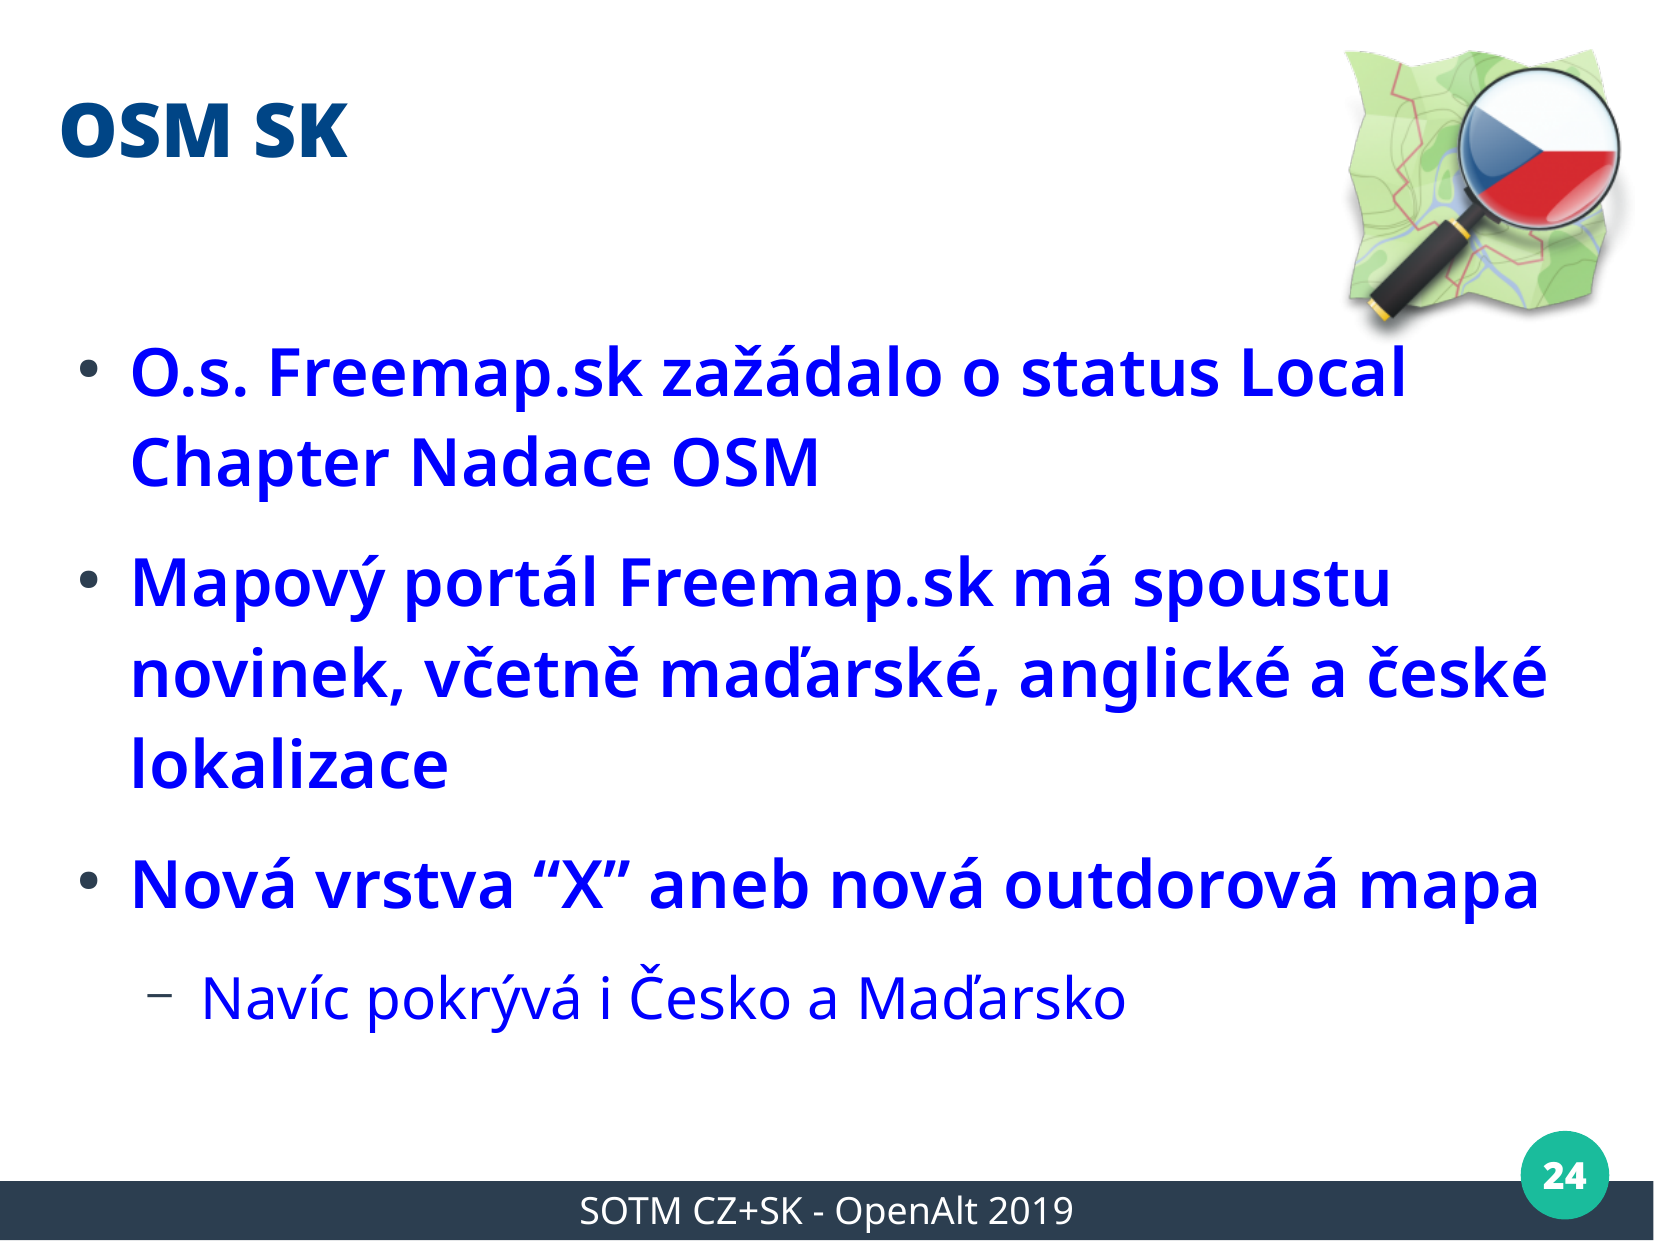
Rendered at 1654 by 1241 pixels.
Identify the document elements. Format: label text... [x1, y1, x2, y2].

list O.s. Freemap.sk zažádalo o status Local Chapter Nadace OSM Mapový portál Freemap.sk má spoustu novinek, včetně maďarské, anglické a české lokalizace Nová vrstva “X” aneb nová outdorová mapa Navíc pokrývá i Česko a Maďarsko [59, 324, 1595, 1152]
title OSM SK [59, 49, 1347, 207]
picture [1334, 49, 1635, 350]
